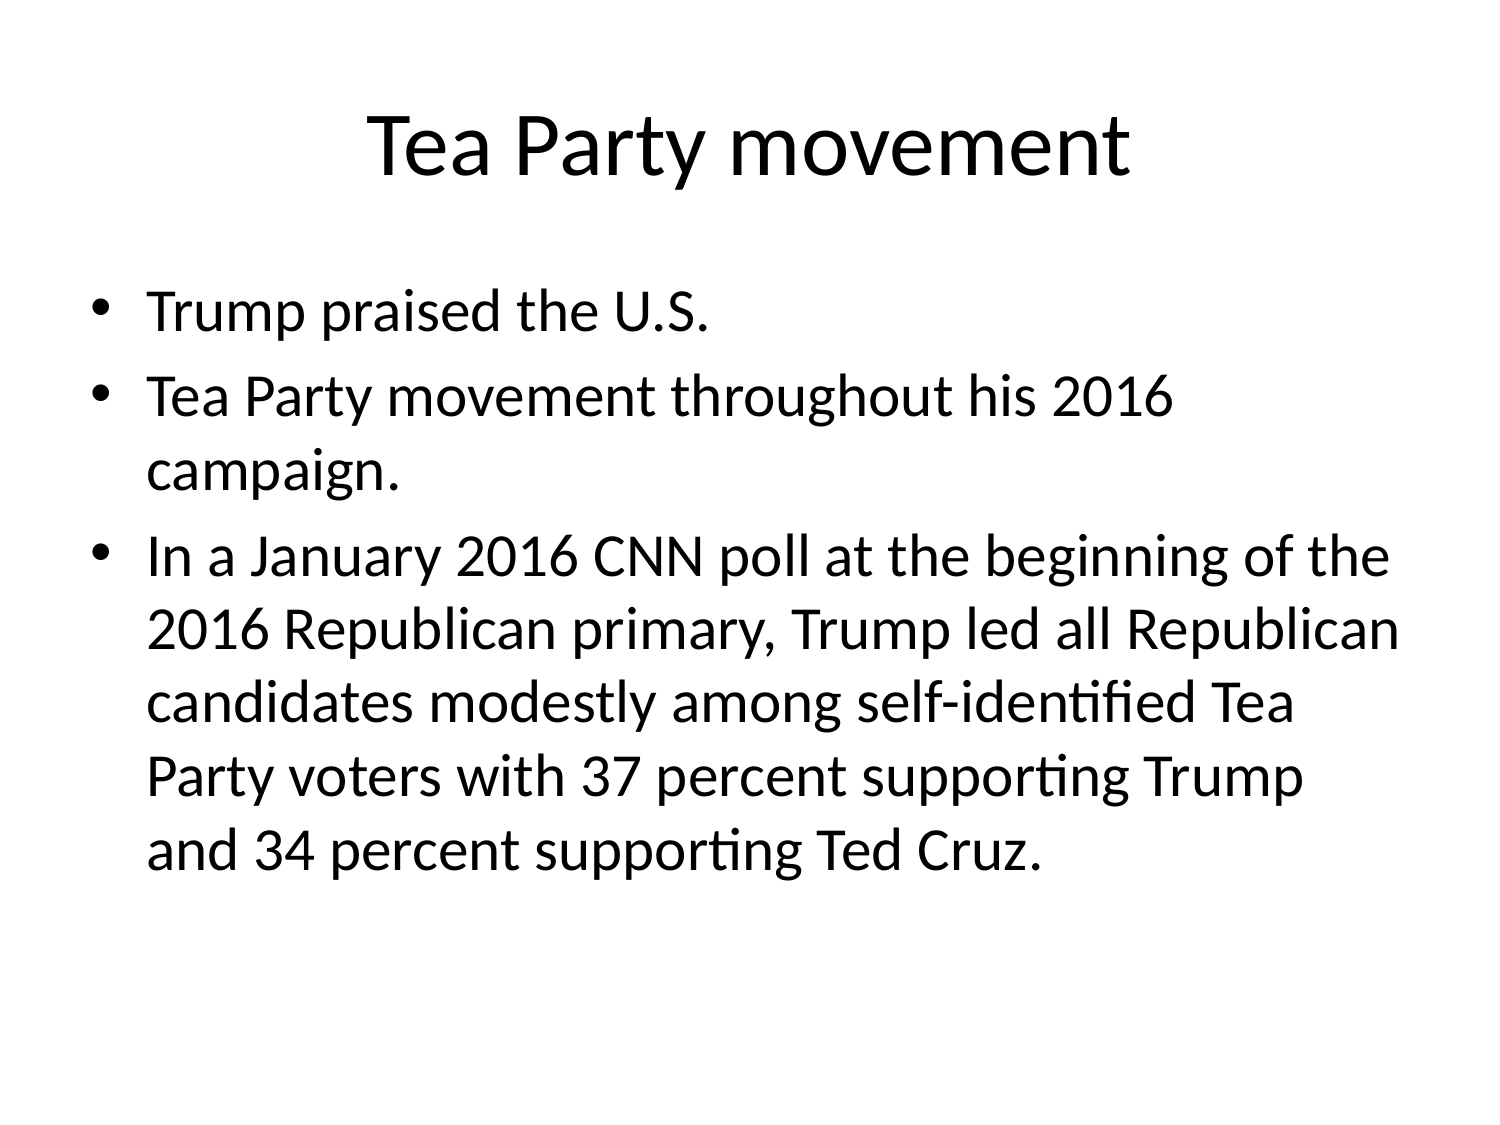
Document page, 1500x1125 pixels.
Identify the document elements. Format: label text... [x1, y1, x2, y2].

title Tea Party movement [75, 45, 1425, 233]
list Trump praised the U.S. Tea Party movement throughout his 2016 campaign. In a January 2016 CNN poll at the beginning of the 2016 Republican primary, Trump led all Republican candidates modestly among self-identified Tea Party voters with 37 percent supporting Trump and 34 percent supporting Ted Cruz. [75, 262, 1425, 1005]
